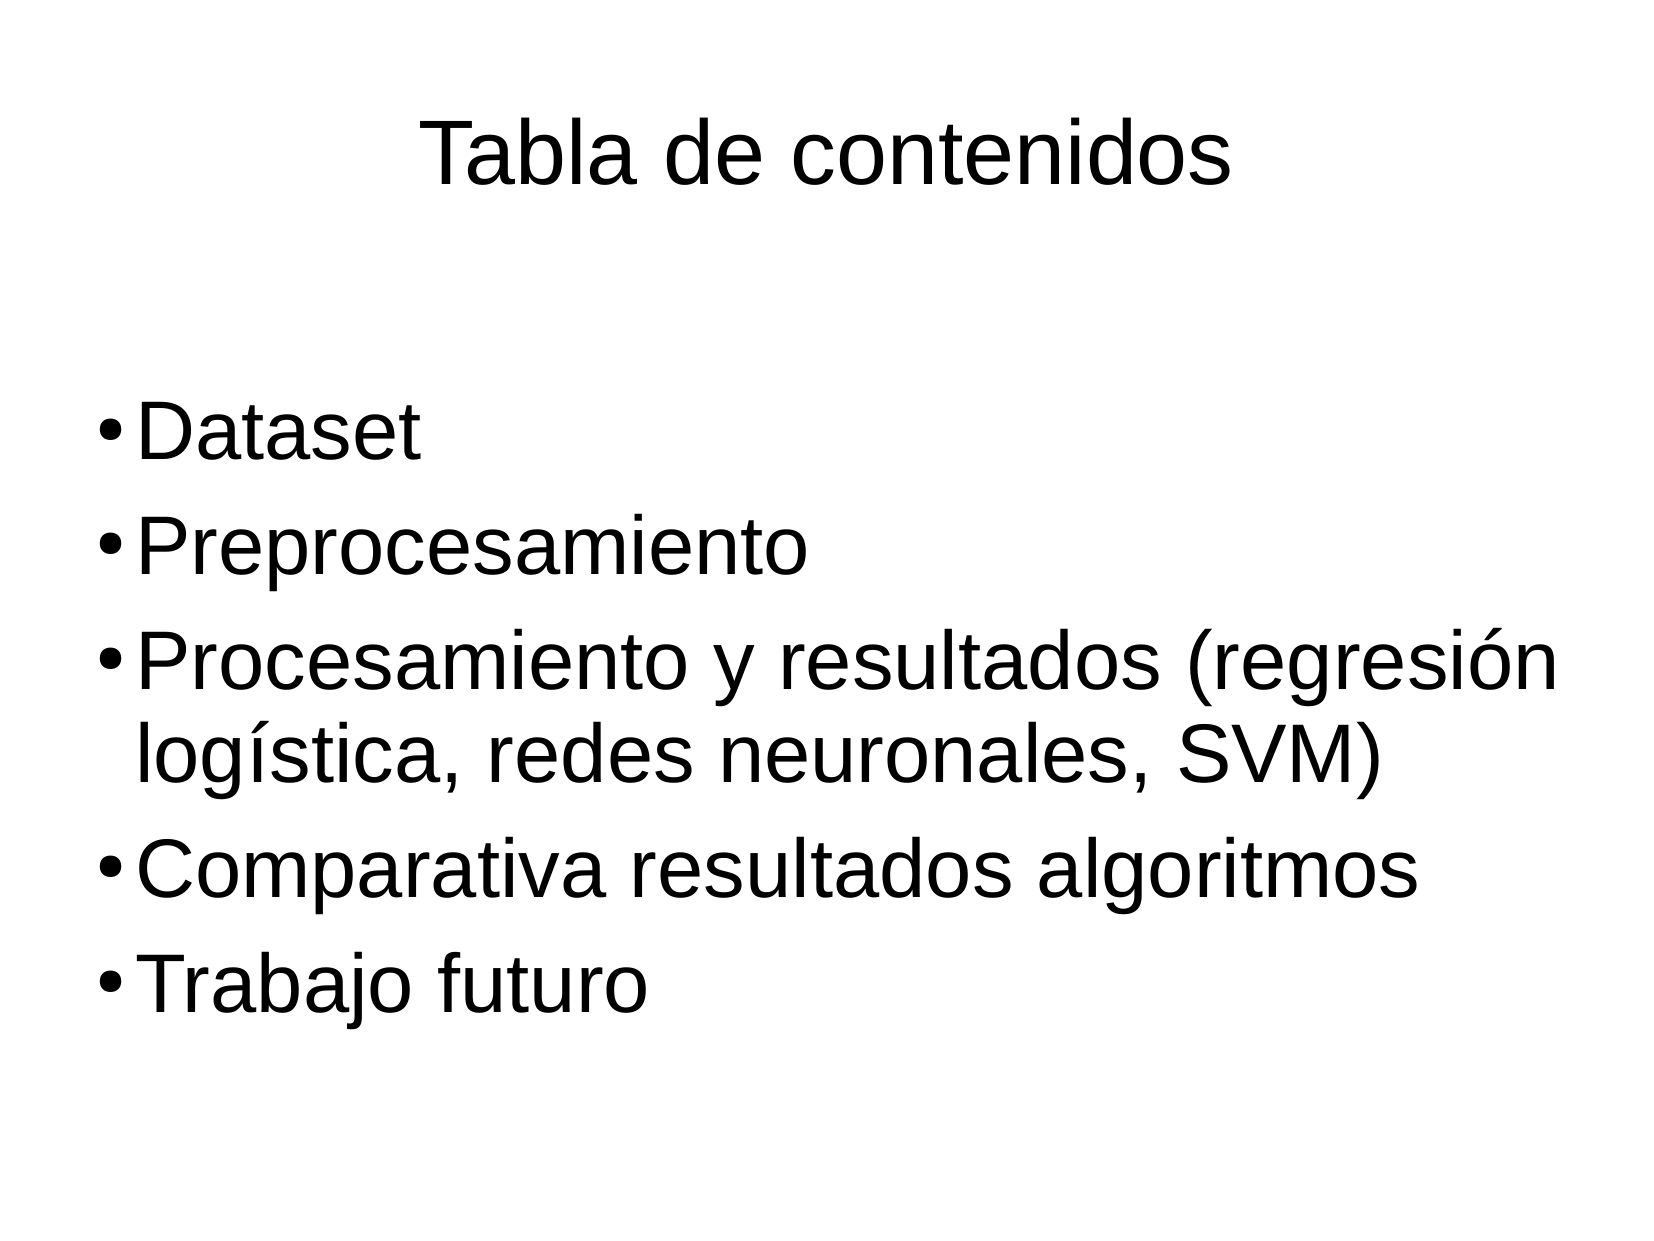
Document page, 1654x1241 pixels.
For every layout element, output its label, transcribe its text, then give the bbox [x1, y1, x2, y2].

list Dataset Preprocesamiento Procesamiento y resultados (regresión logística, redes neuronales, SVM) Comparativa resultados algoritmos Trabajo futuro [82, 384, 1571, 1104]
title Tabla de contenidos [82, 49, 1571, 257]
